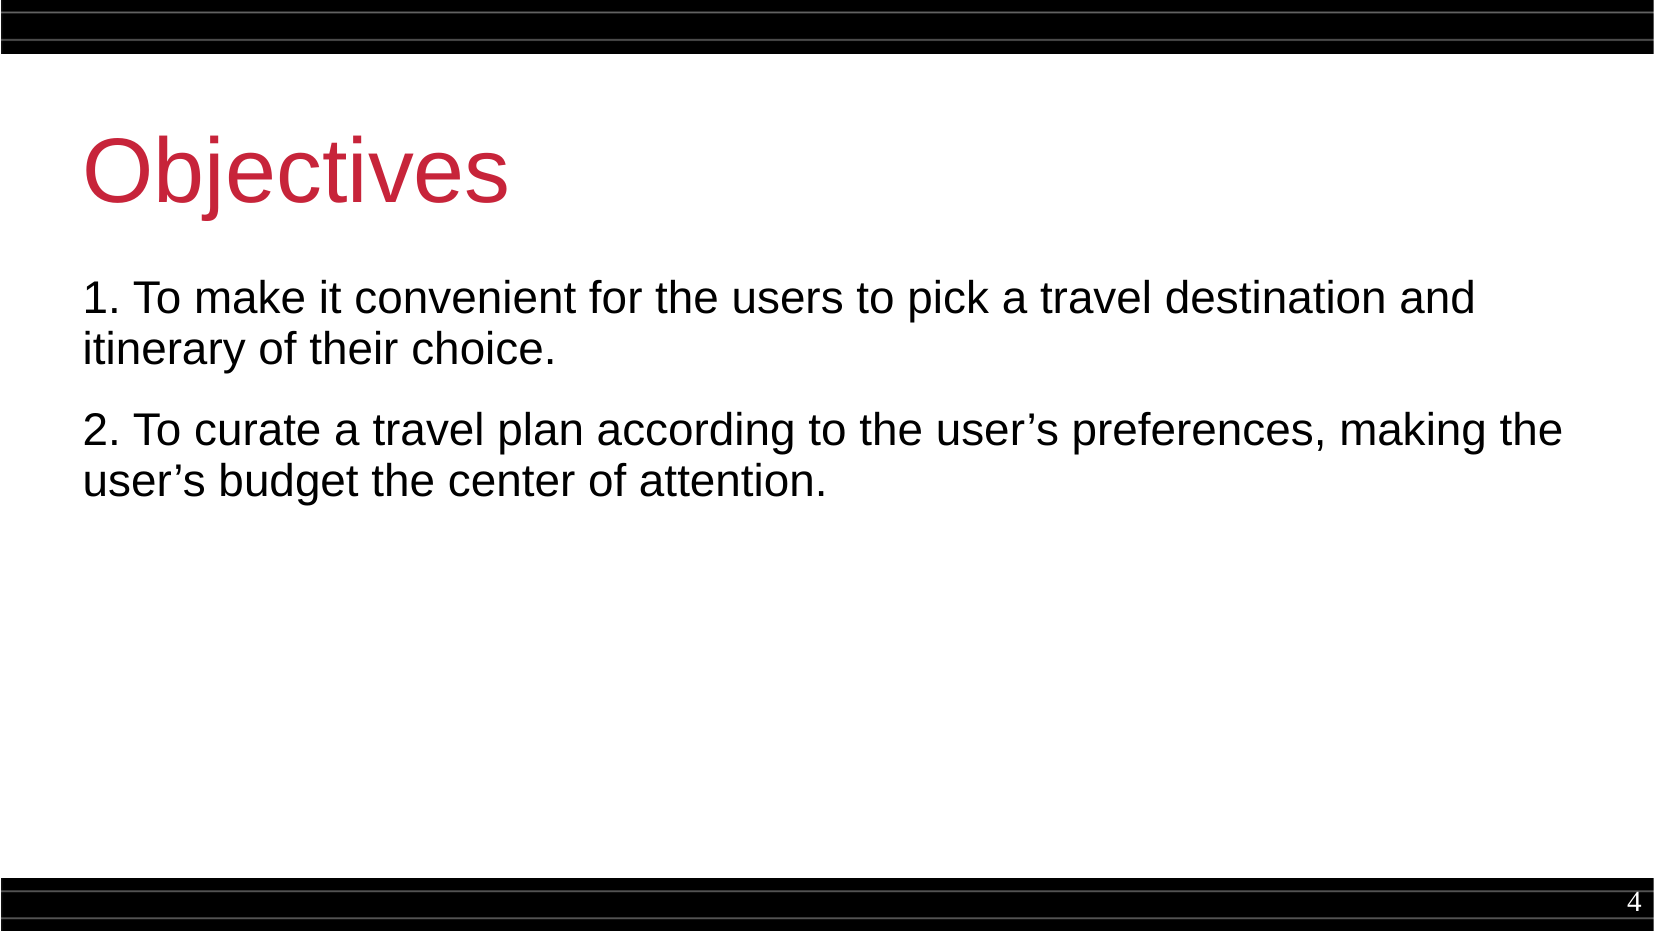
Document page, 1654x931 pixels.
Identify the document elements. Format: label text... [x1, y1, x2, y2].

picture [1, 0, 1654, 54]
title Objectives [82, 92, 1571, 249]
list 1. To make it convenient for the users to pick a travel destination and itinerary of their choice. 2. To curate a travel plan according to the user’s preferences, making the user’s budget the center of attention. [82, 271, 1571, 758]
picture [1, 878, 1654, 931]
